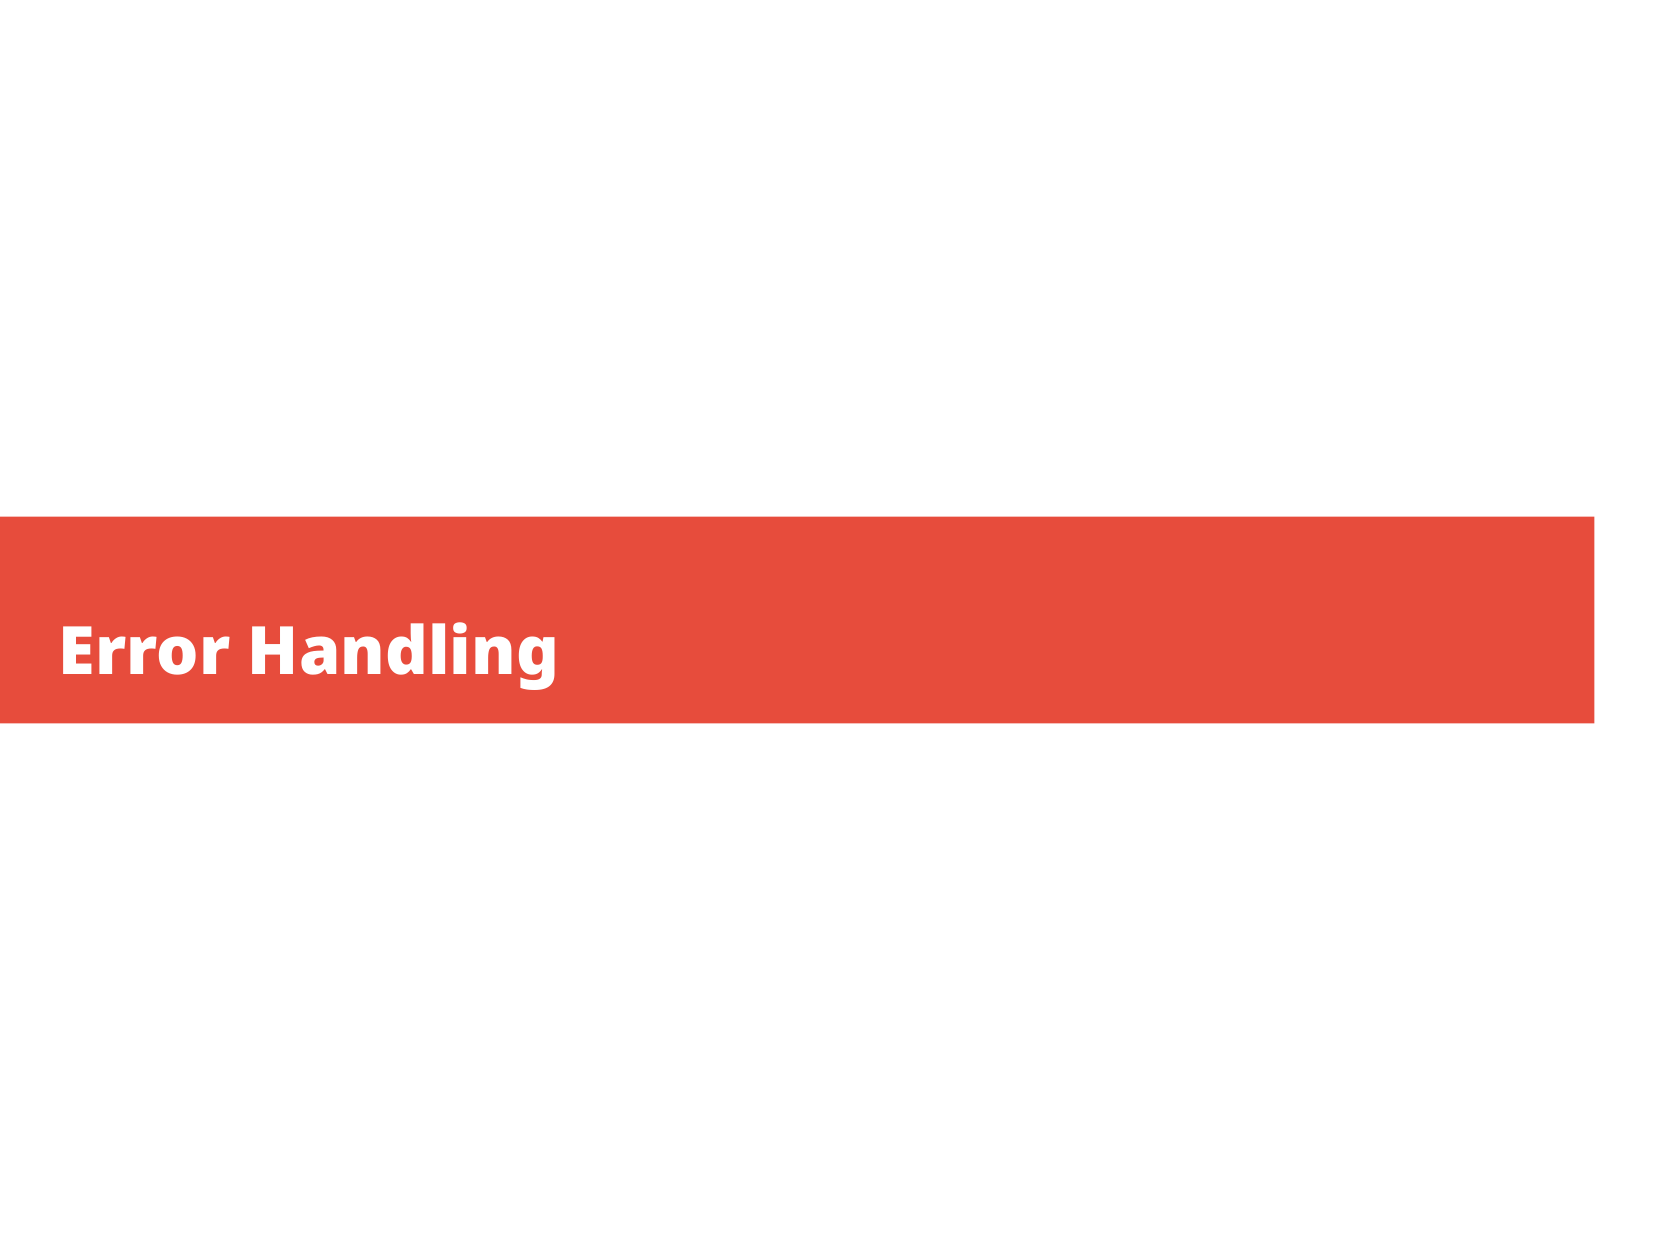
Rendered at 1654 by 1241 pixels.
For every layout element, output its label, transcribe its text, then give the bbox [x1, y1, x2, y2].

title Error Handling [59, 546, 1595, 694]
